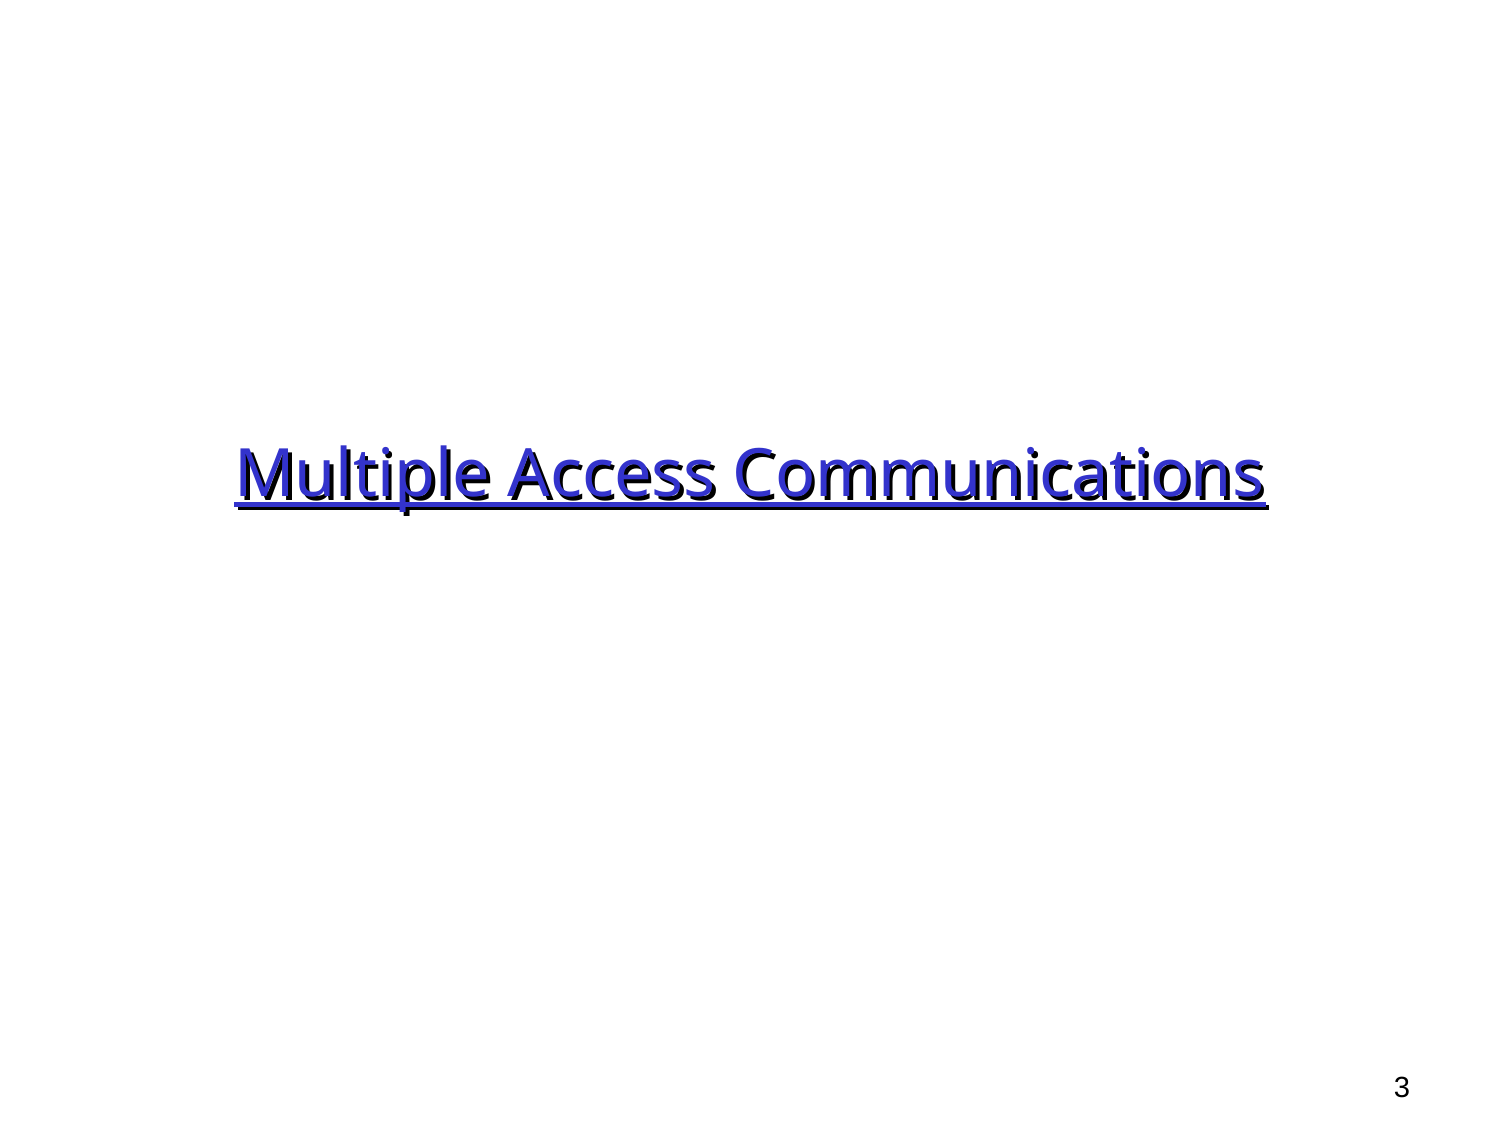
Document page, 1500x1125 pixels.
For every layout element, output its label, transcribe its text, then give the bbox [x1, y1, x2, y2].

title Multiple Access Communications [112, 349, 1388, 591]
